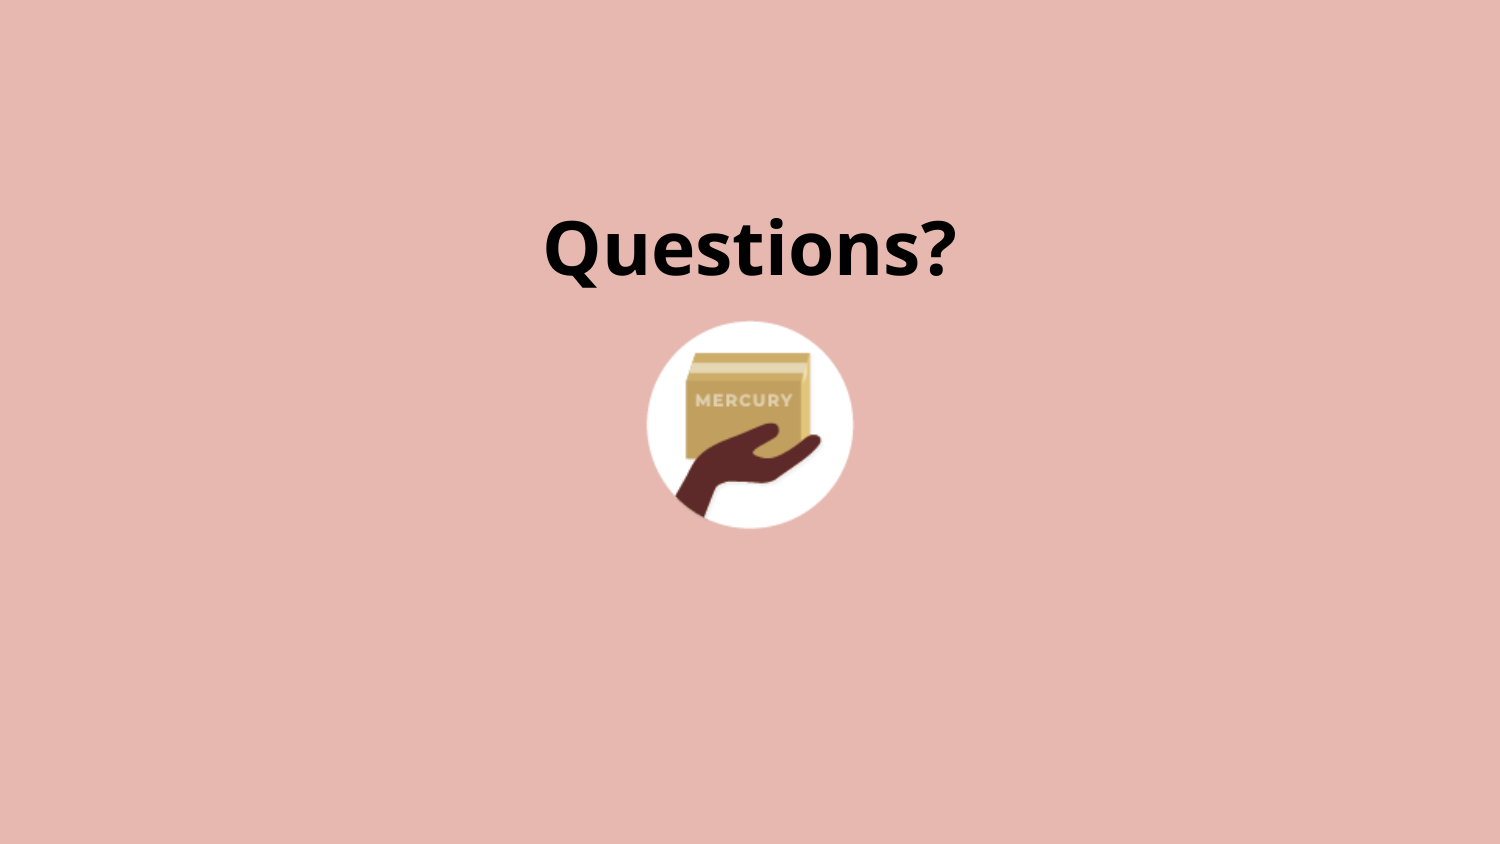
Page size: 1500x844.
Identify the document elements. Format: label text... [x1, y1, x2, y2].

title Questions? [51, 176, 1449, 315]
picture [639, 314, 861, 537]
